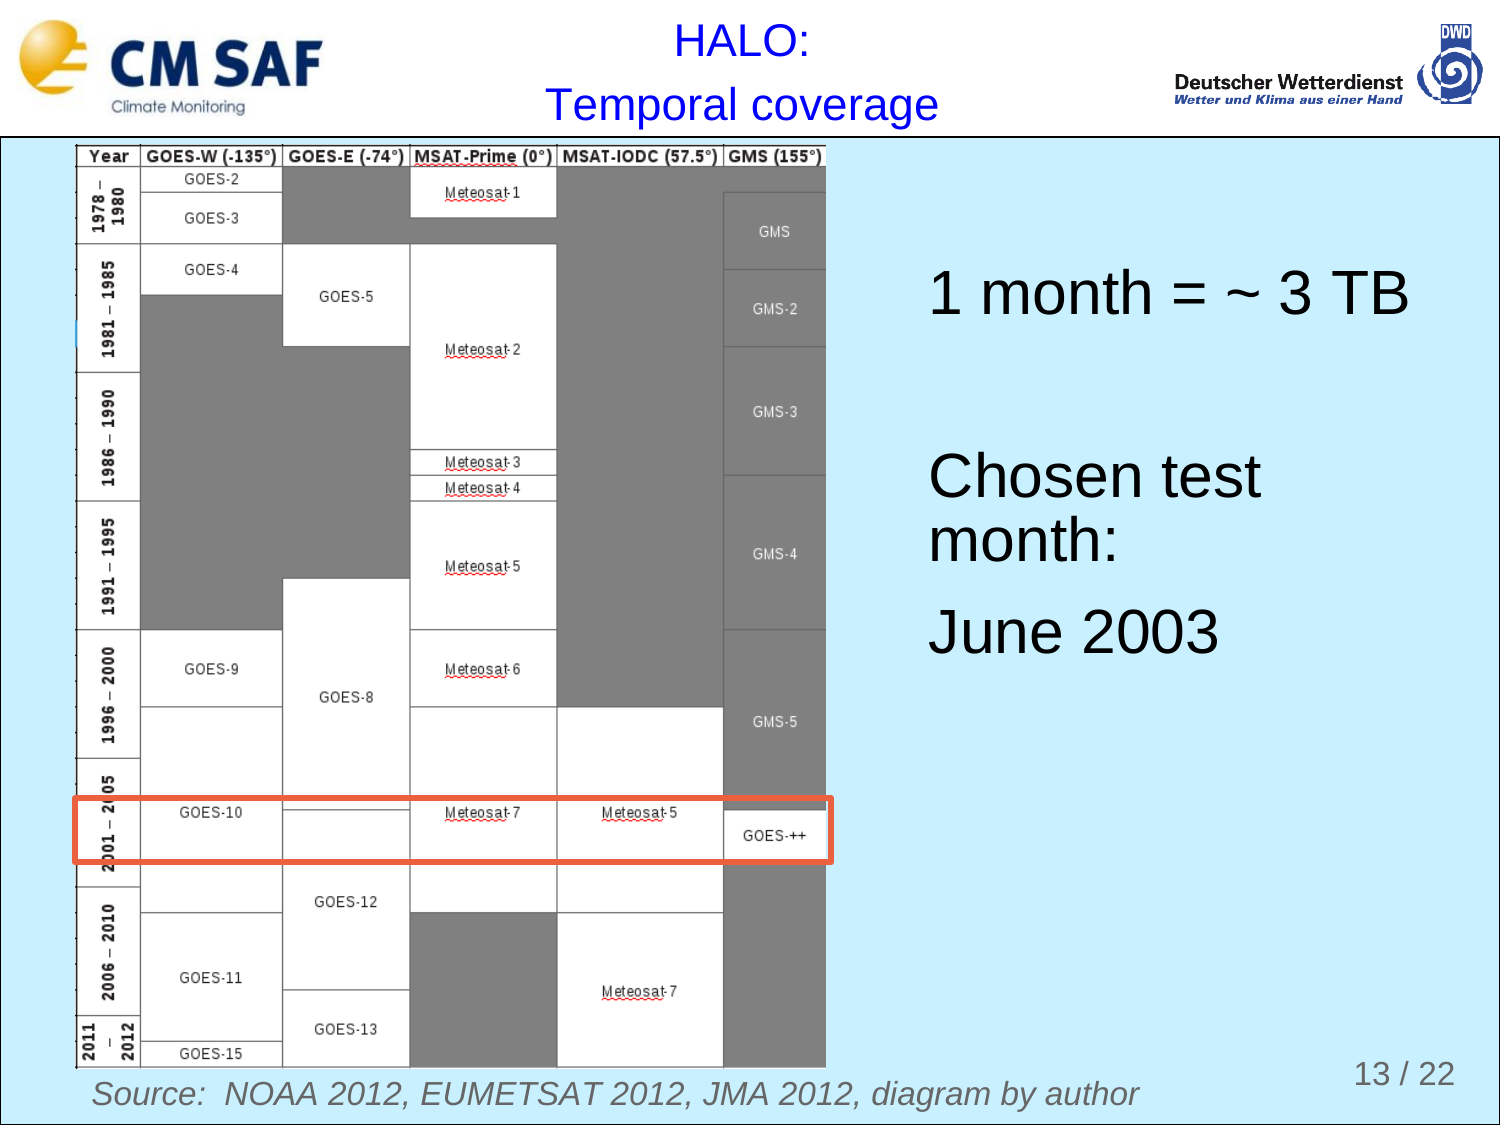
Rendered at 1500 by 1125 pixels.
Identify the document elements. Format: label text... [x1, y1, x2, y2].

picture [1175, 24, 1483, 104]
text_box HALO: Temporal coverage [313, 1, 1172, 80]
list 1 month = ~ 3 TB Chosen test month: June 2003 [872, 263, 1441, 1006]
picture [75, 144, 826, 795]
picture [78, 801, 826, 859]
picture [17, 19, 325, 117]
picture [75, 865, 826, 1069]
text_box Source: NOAA 2012, EUMETSAT 2012, JMA 2012, diagram by author [77, 1055, 1156, 1125]
